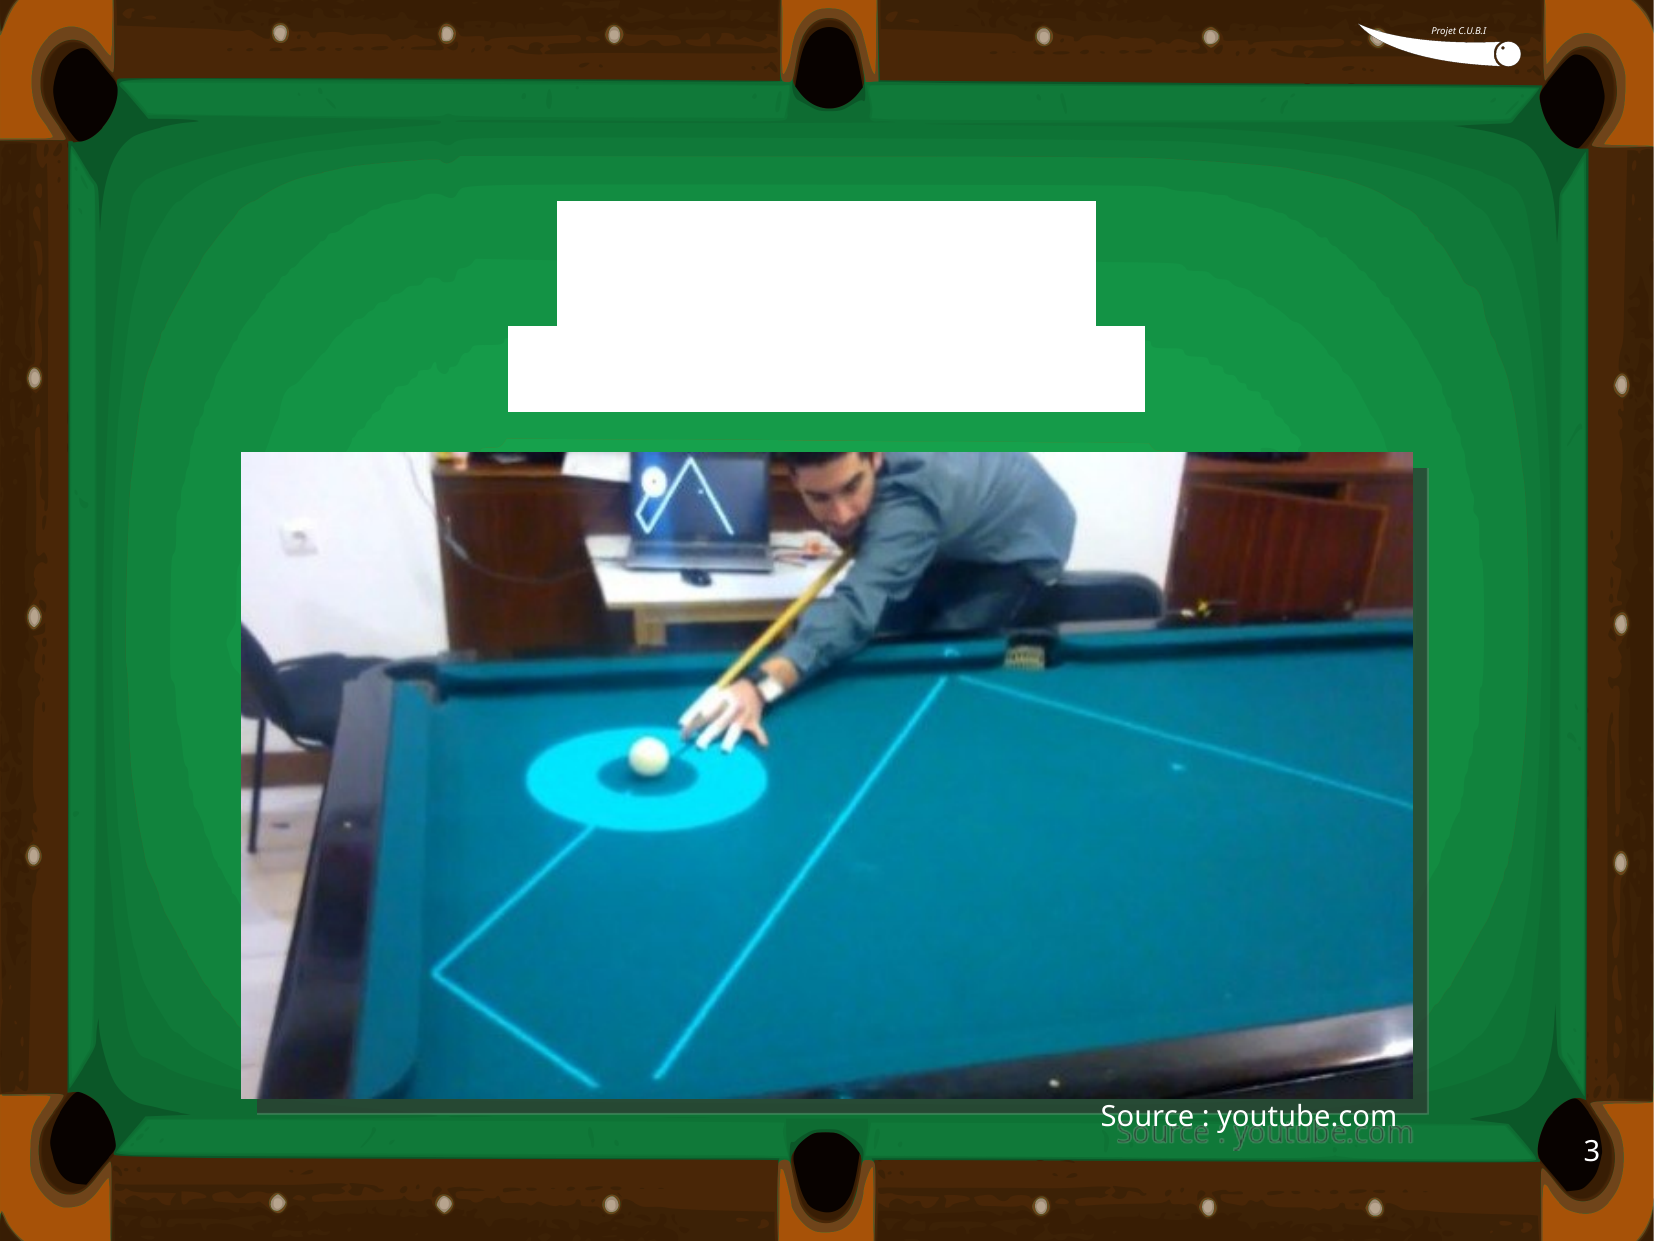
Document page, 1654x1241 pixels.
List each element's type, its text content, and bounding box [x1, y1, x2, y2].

picture [0, 0, 1654, 1241]
title Introduction Les origines du projet [106, 202, 1548, 411]
